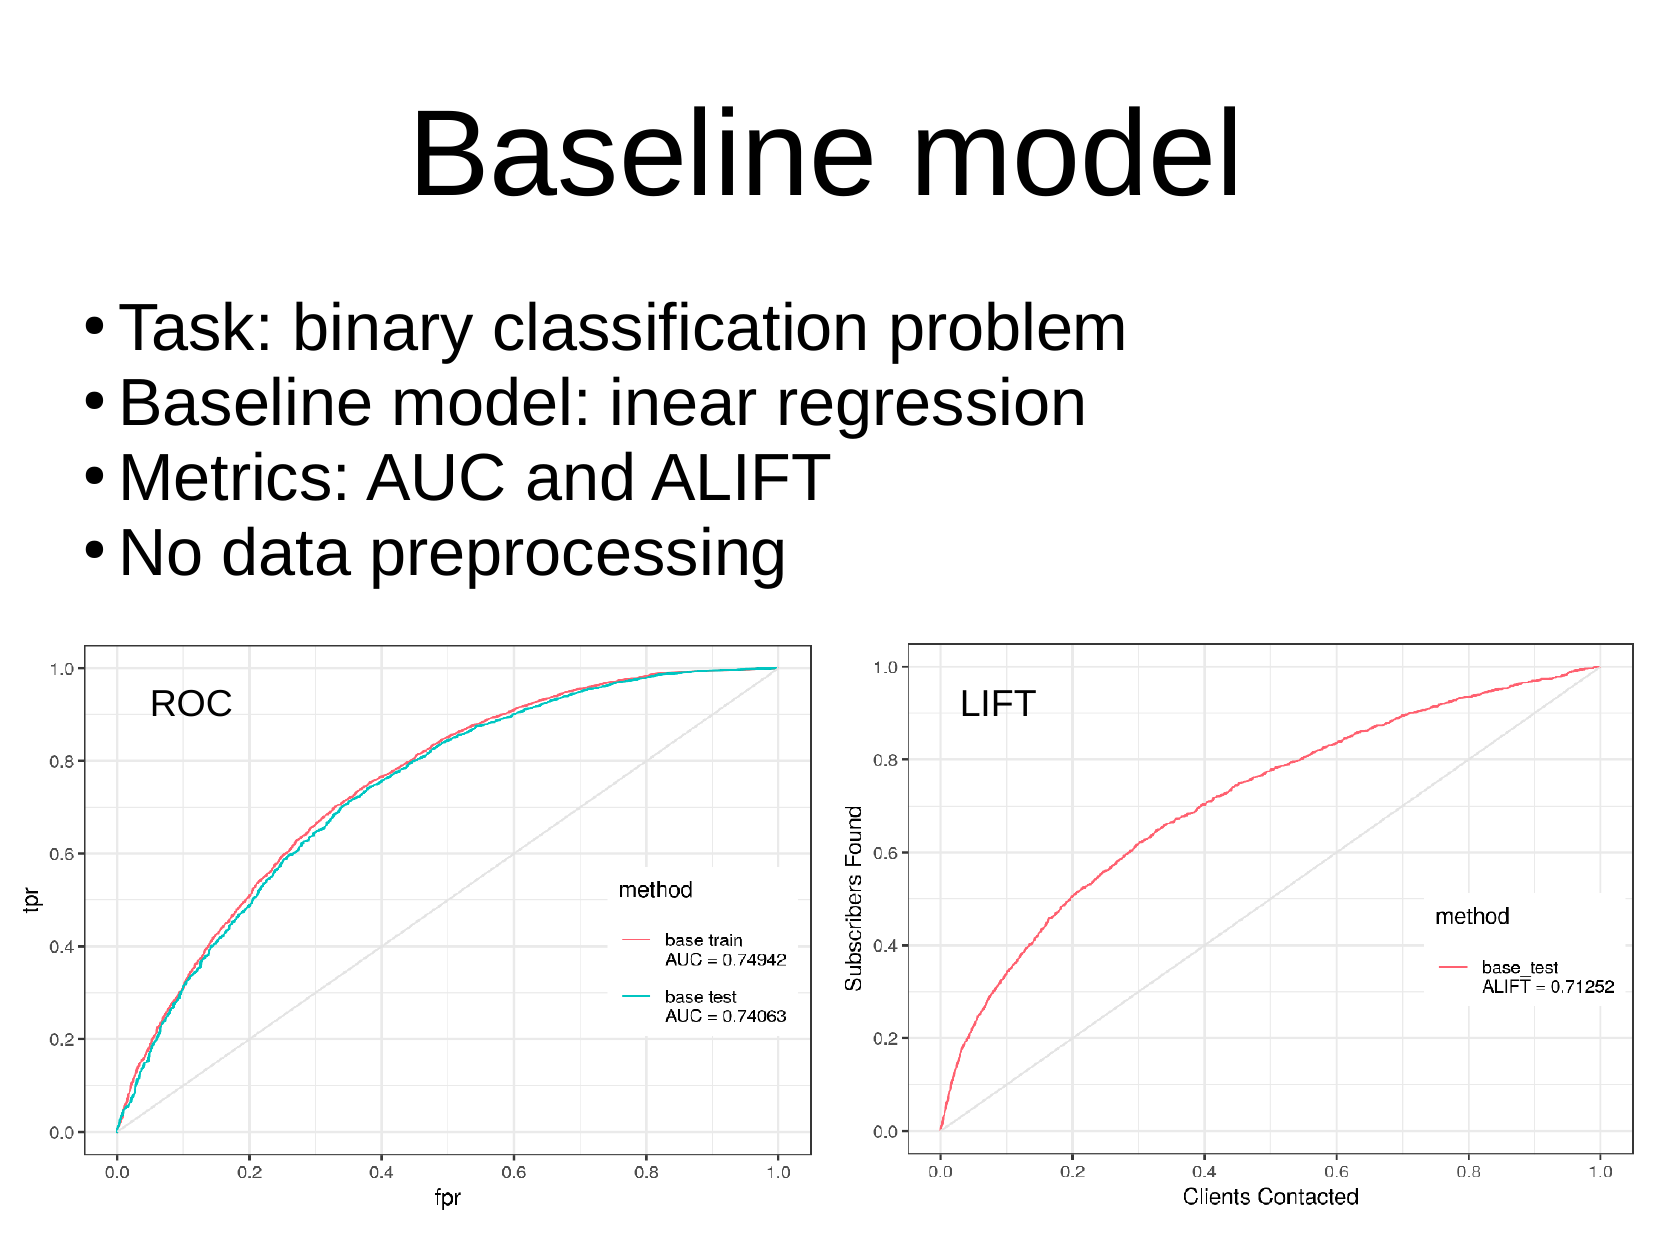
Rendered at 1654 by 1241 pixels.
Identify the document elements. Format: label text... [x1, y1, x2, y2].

picture [840, 641, 1636, 1208]
text_box ROC [135, 675, 248, 732]
title Baseline model [82, 49, 1571, 257]
text_box LIFT [945, 675, 1052, 732]
subtitle Task: binary classification problem Baseline model: inear regression Metrics: AUC and ALIFT No data preprocessing [82, 290, 1571, 590]
picture [18, 641, 814, 1212]
